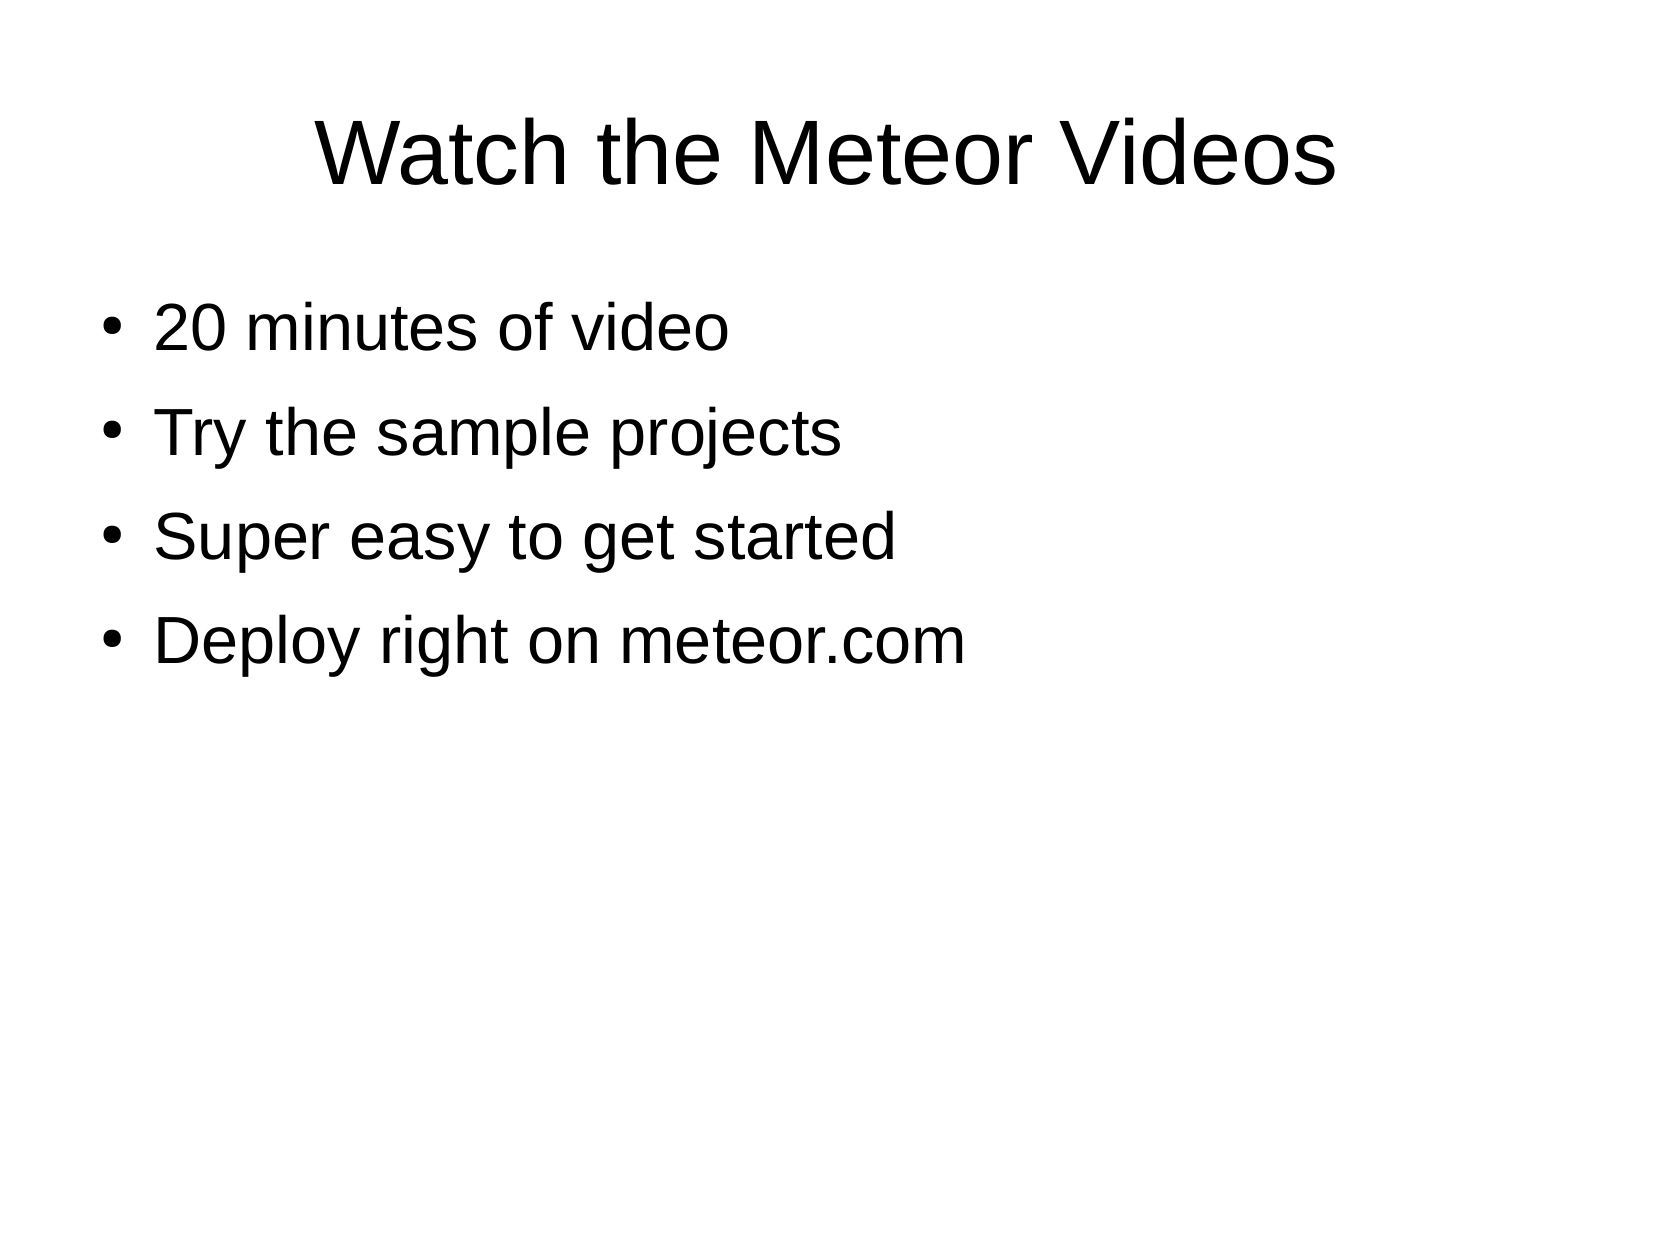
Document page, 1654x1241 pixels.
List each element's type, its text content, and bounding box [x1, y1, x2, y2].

title Watch the Meteor Videos [82, 49, 1571, 257]
list 20 minutes of video Try the sample projects Super easy to get started Deploy right on meteor.com [82, 290, 1571, 1010]
